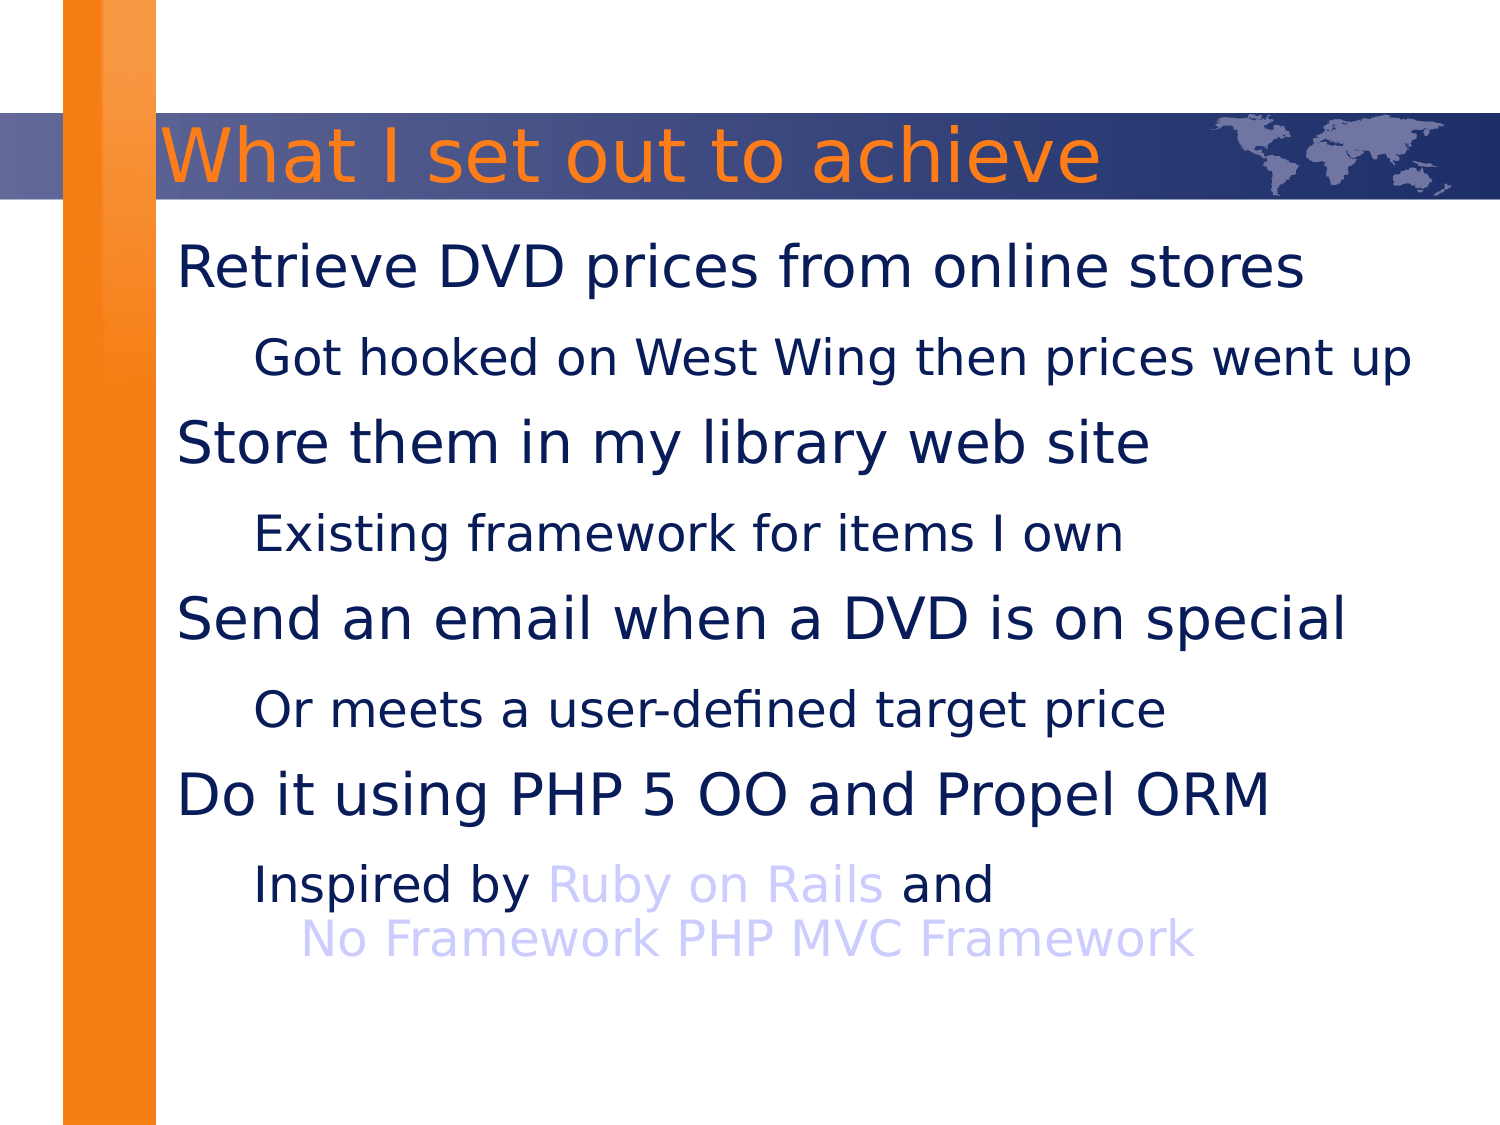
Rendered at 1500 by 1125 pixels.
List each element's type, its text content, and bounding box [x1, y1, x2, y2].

title What I set out to achieve [159, 109, 1473, 205]
picture [0, 0, 1500, 1125]
list Retrieve DVD prices from online stores Got hooked on West Wing then prices went up Store them in my library web site Existing framework for items I own Send an email when a DVD is on special Or meets a user-defined target price Do it using PHP 5 OO and Propel ORM Inspired by Ruby on Rails and No Framework PHP MVC Framework [159, 234, 1472, 1038]
